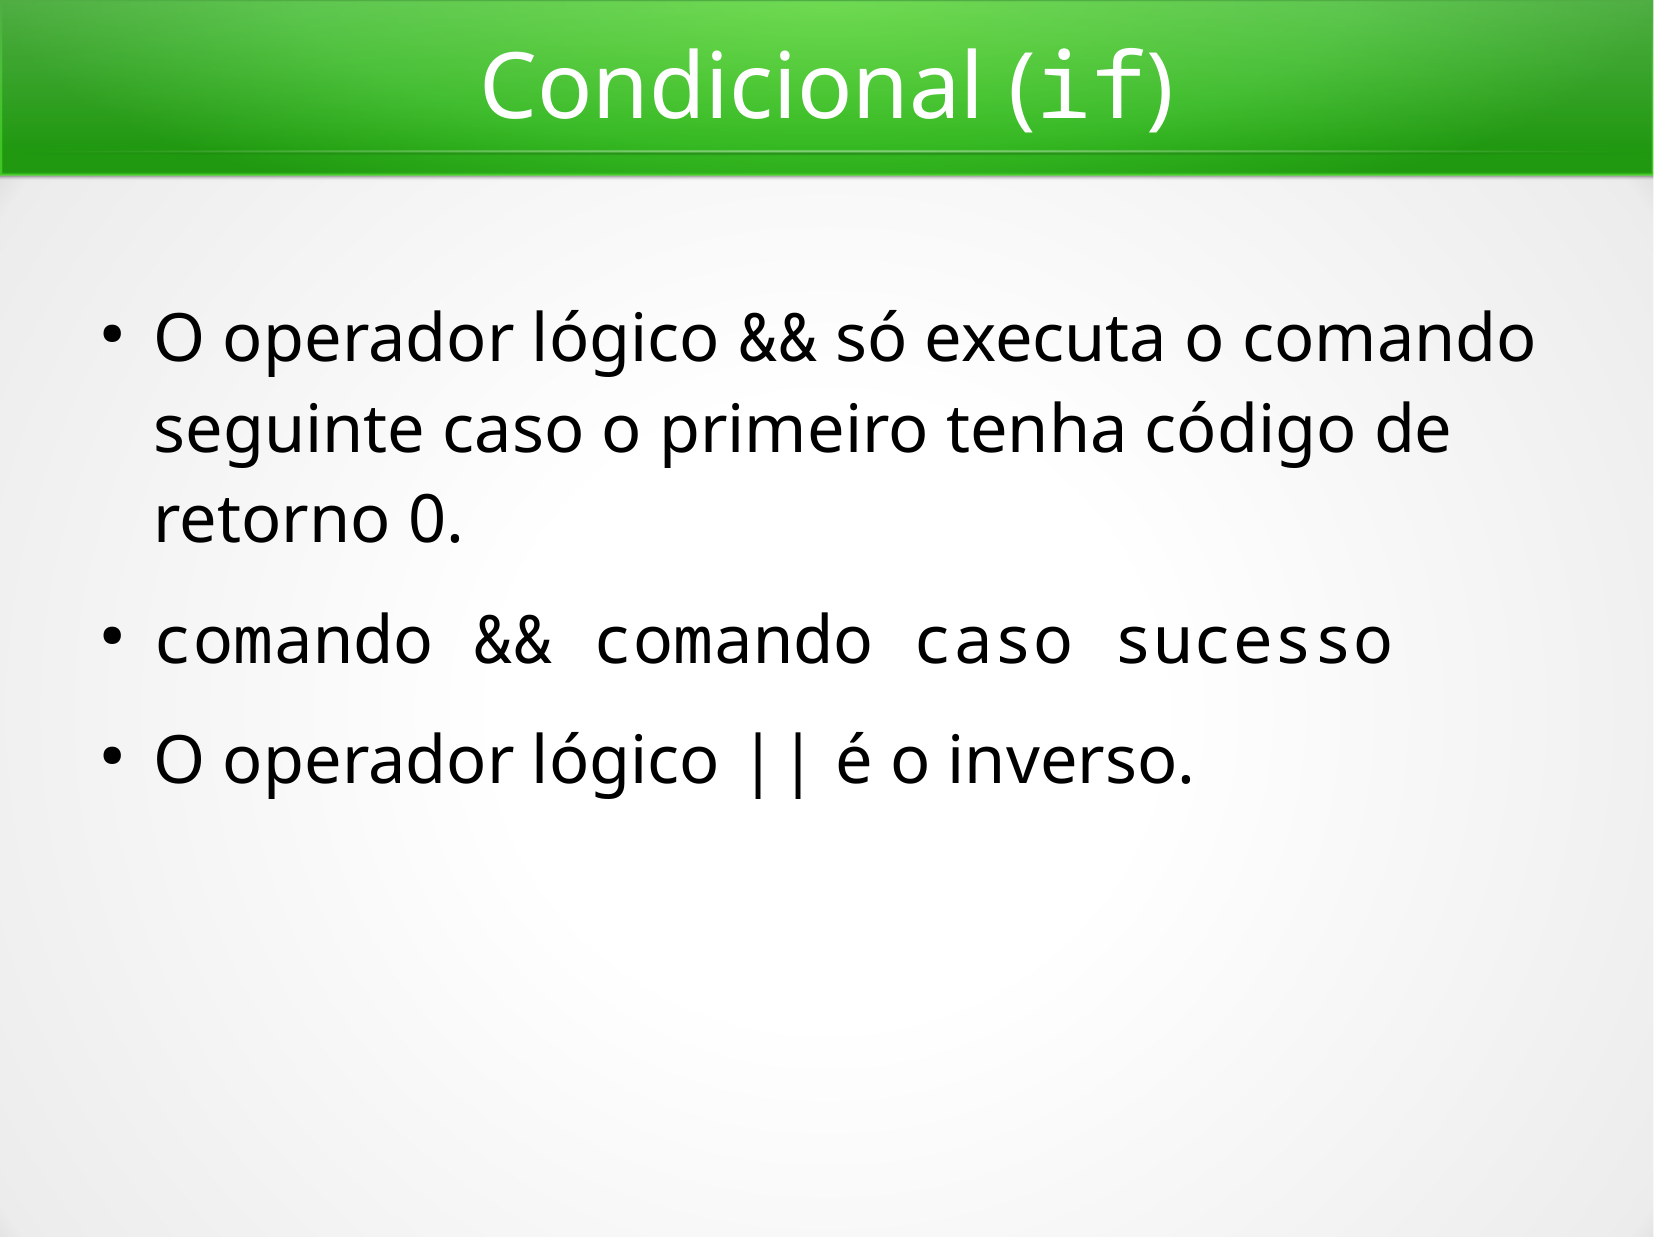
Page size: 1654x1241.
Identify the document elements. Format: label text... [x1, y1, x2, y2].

title Condicional (if) [82, 11, 1571, 154]
picture [0, 0, 1654, 1237]
list O operador lógico && só executa o comando seguinte caso o primeiro tenha código de retorno 0. comando && comando caso sucesso O operador lógico || é o inverso. [82, 290, 1571, 815]
